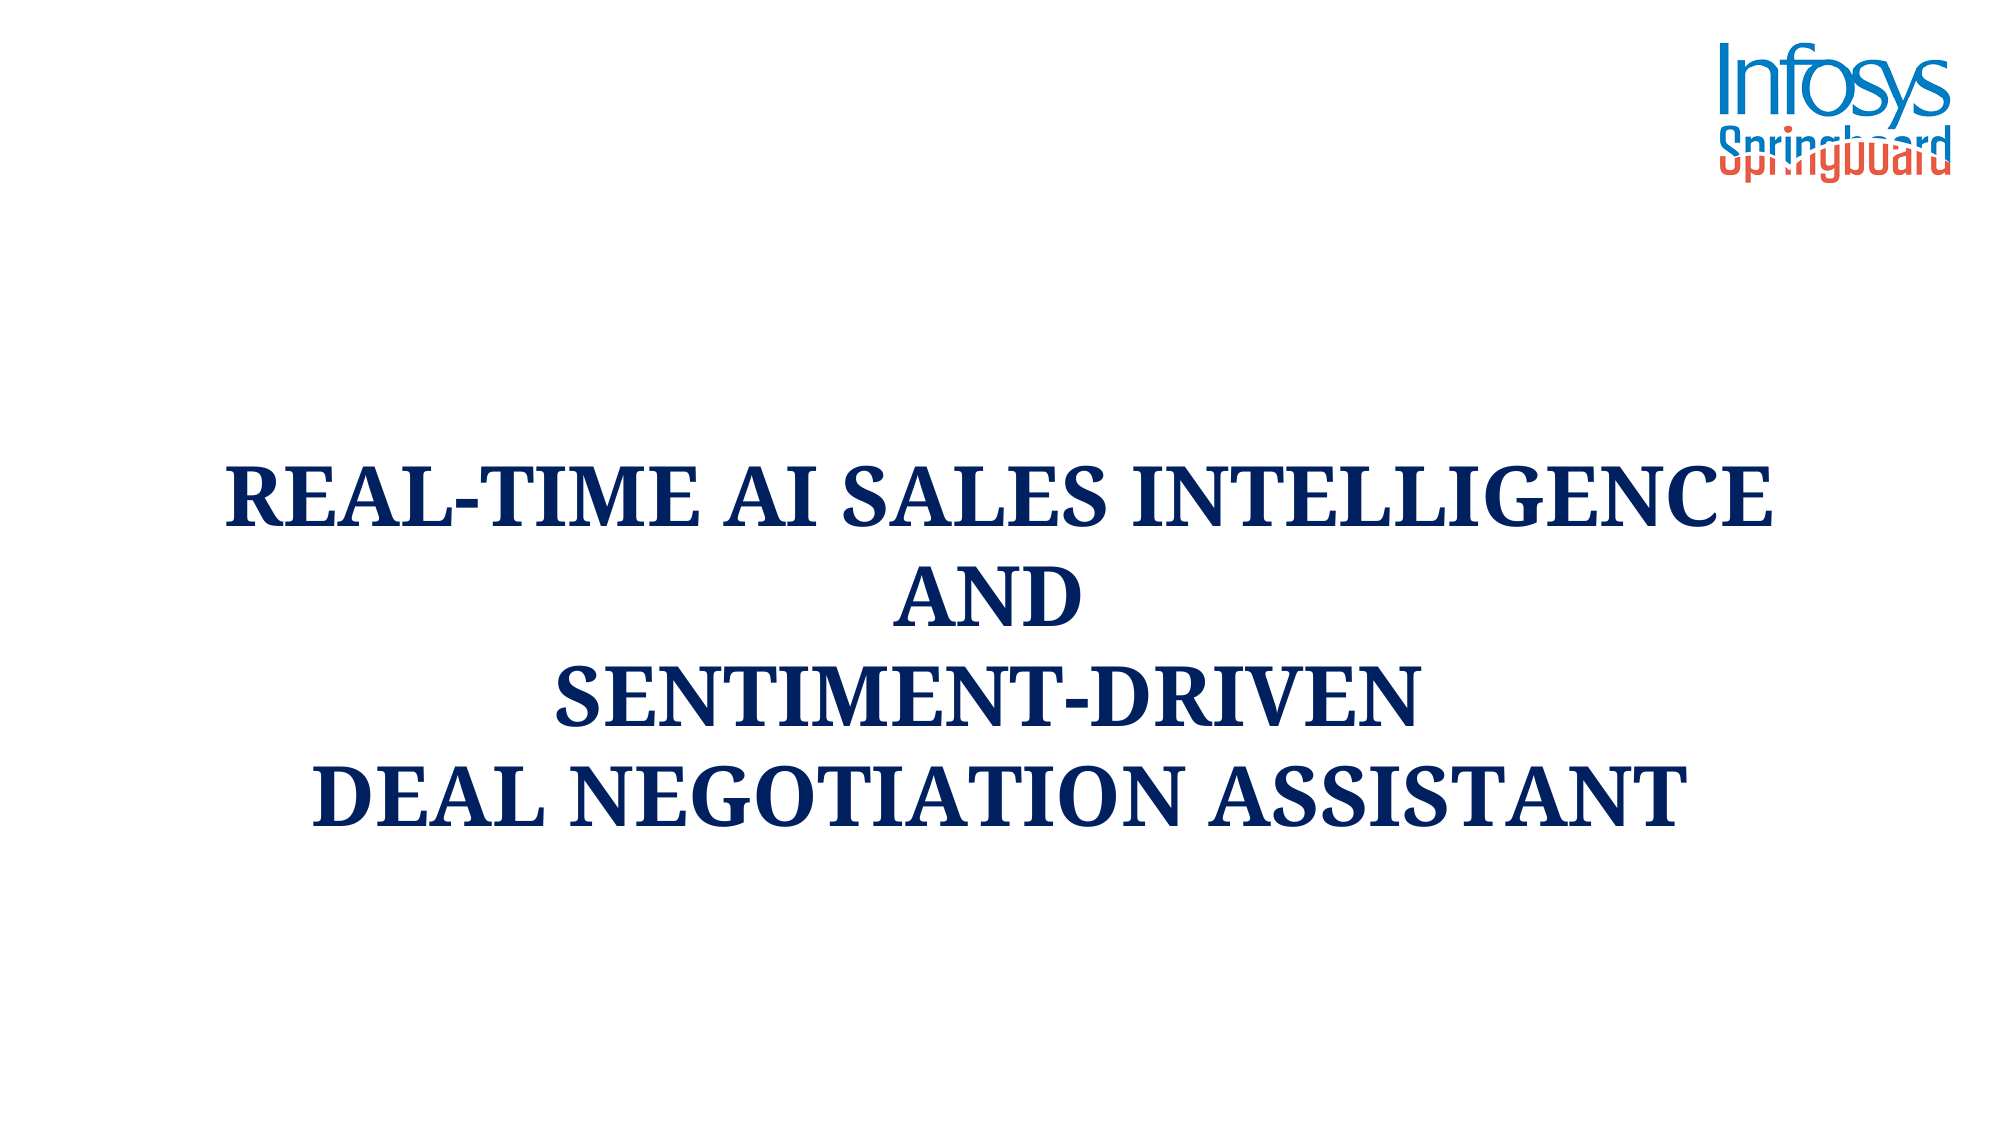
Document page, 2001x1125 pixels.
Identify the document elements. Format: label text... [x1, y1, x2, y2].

picture [1710, 38, 1960, 186]
text_box REAL-TIME AI SALES INTELLIGENCE AND SENTIMENT-DRIVEN DEAL NEGOTIATION ASSISTANT [150, 407, 1850, 880]
